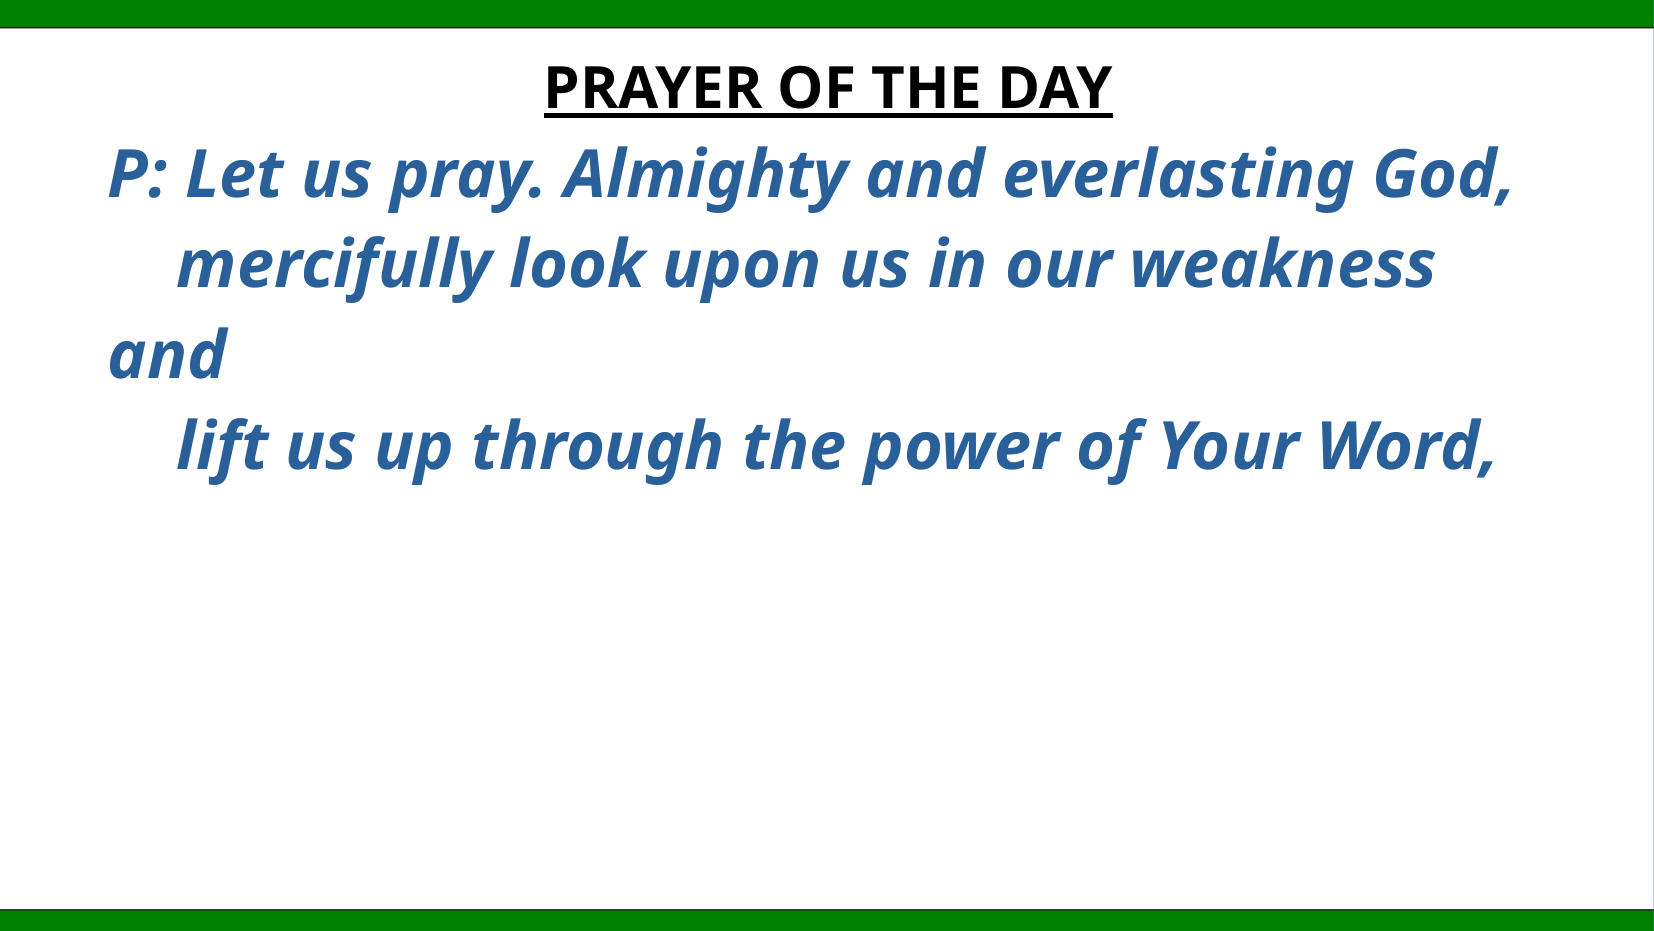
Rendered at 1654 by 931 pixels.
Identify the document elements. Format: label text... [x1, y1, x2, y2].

text_box PRAYER OF THE DAY P: Let us pray. Almighty and everlasting God, mercifully look upon us in our weakness and lift us up through the power of Your Word, [93, 39, 1564, 398]
picture [0, 0, 1654, 931]
